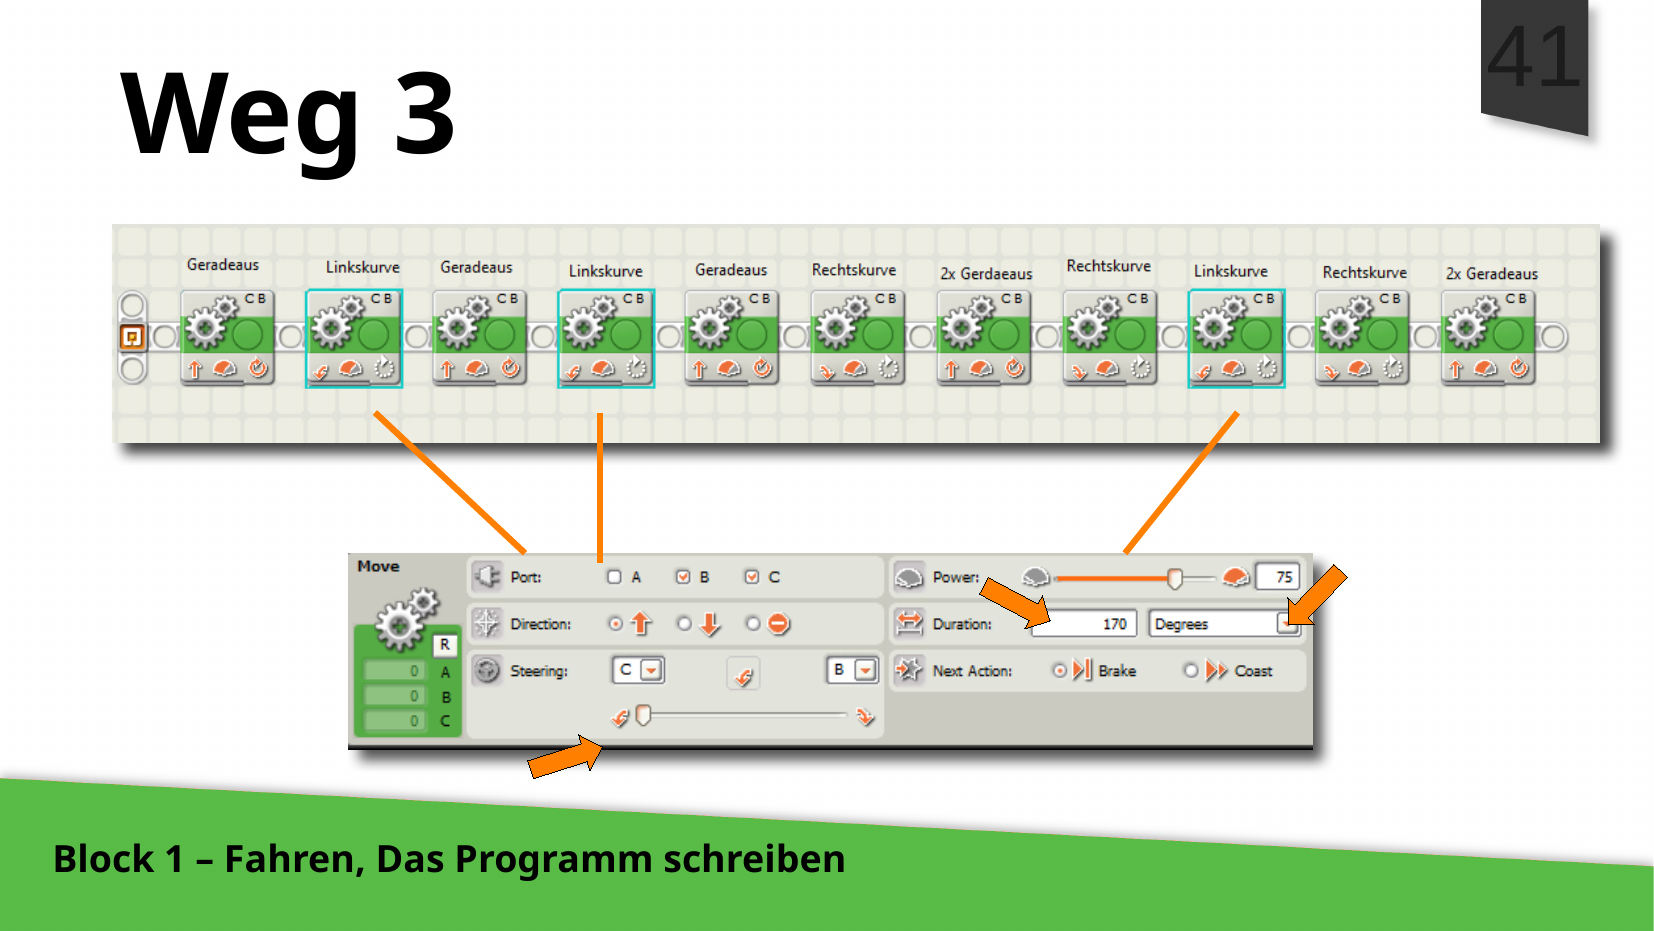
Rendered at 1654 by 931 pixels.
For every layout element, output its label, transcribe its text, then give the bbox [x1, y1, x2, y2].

text_box [979, 577, 1051, 629]
picture [0, 0, 1654, 931]
text_box [527, 734, 603, 779]
title Weg 3 [120, 32, 1501, 188]
text_box [1287, 564, 1348, 625]
text_box Block 1 – Fahren, Das Programm schreiben [37, 825, 863, 901]
text_box <number> [923, 0, 1599, 141]
